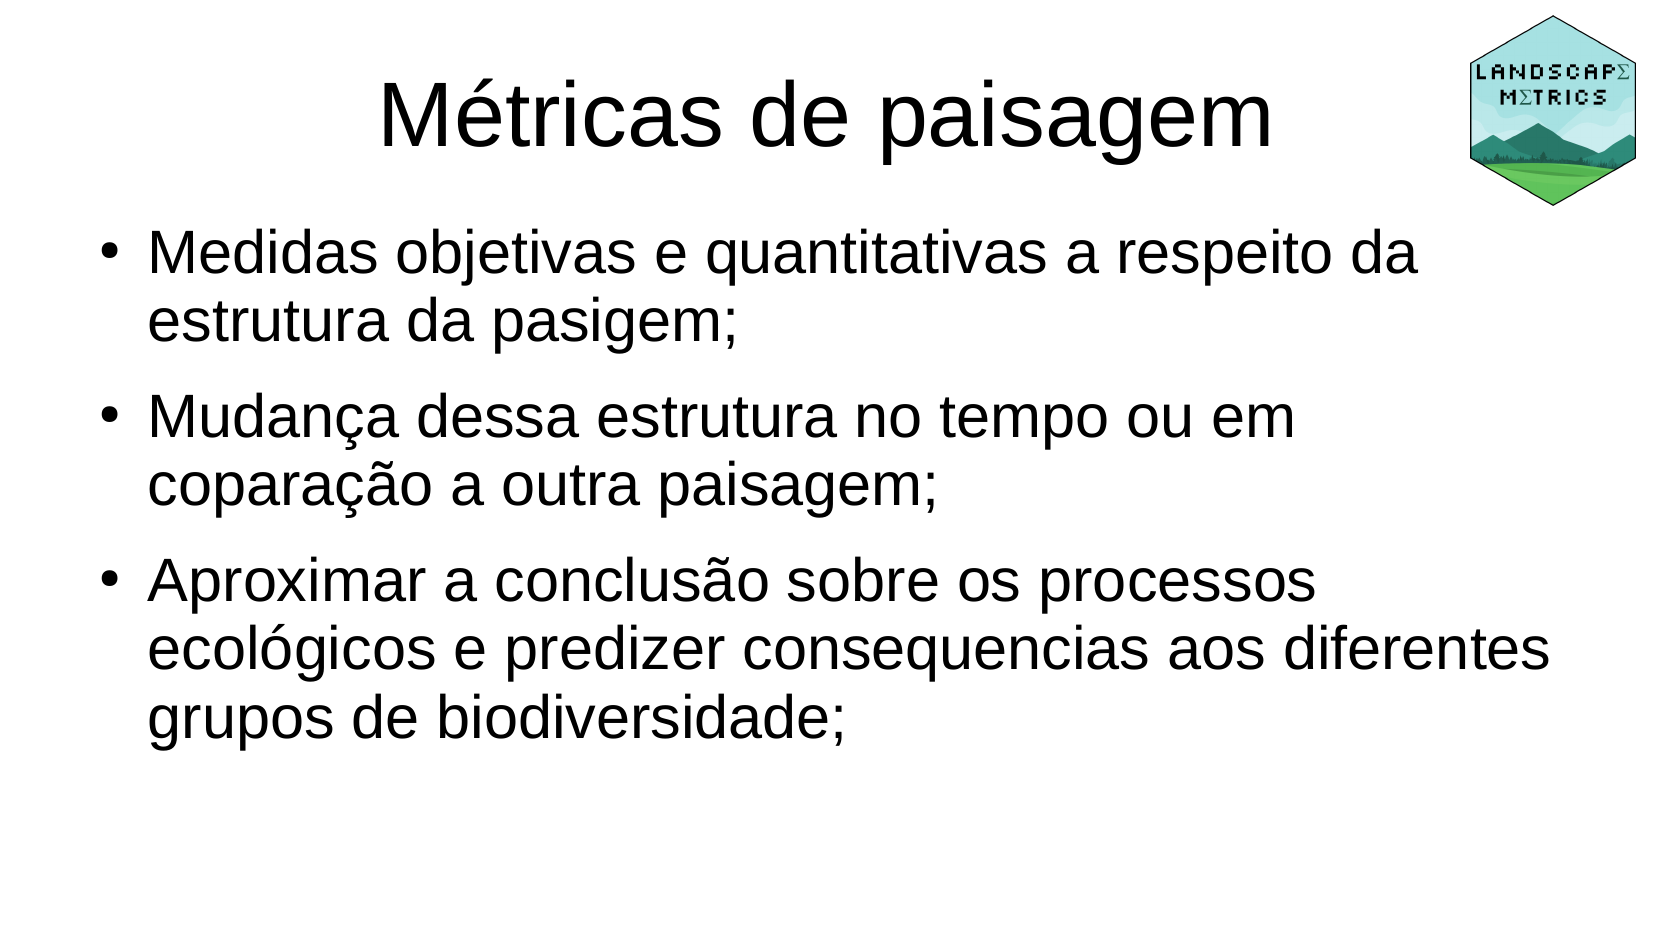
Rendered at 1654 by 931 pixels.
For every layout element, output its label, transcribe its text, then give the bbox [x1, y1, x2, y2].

title Métricas de paisagem [82, 37, 1470, 193]
picture [1470, 15, 1636, 206]
list Medidas objetivas e quantitativas a respeito da estrutura da pasigem; Mudança dessa estrutura no tempo ou em coparação a outra paisagem; Aproximar a conclusão sobre os processos ecológicos e predizer consequencias aos diferentes grupos de biodiversidade; [82, 217, 1571, 758]
